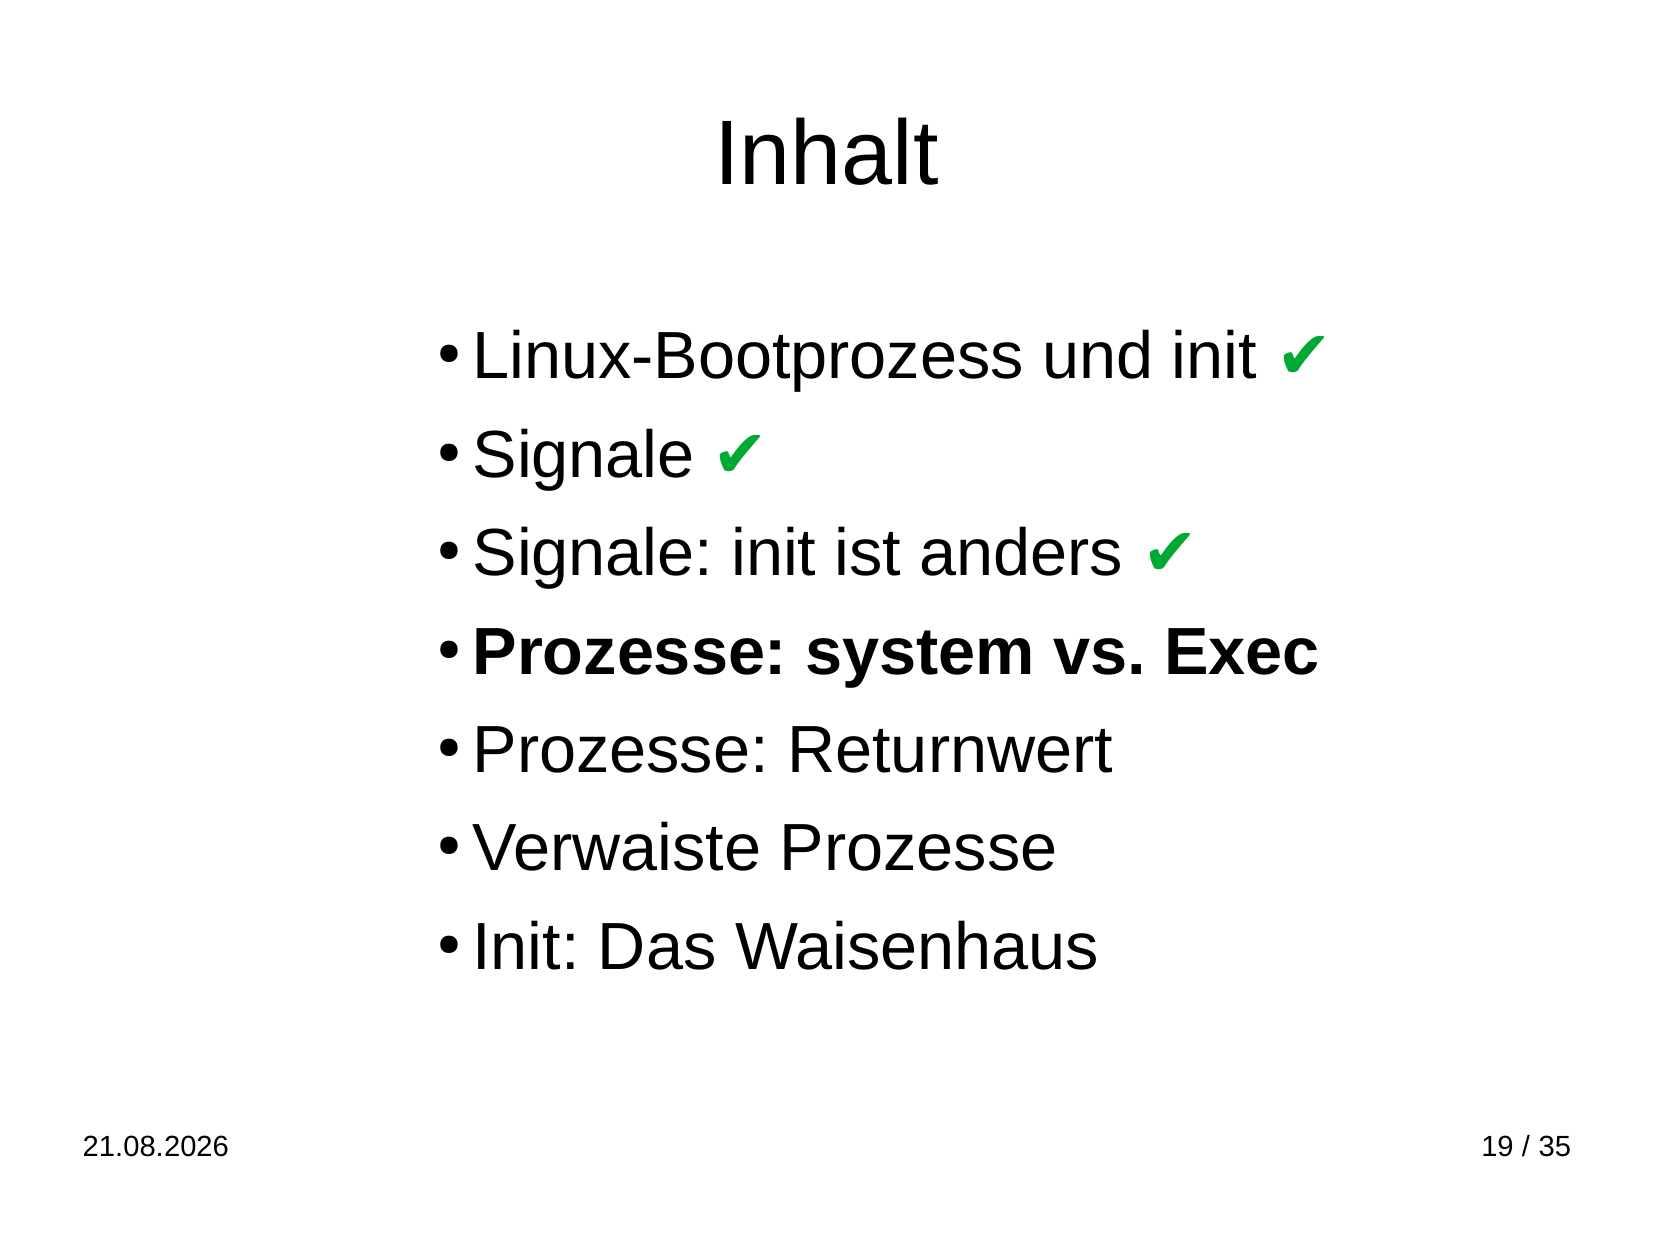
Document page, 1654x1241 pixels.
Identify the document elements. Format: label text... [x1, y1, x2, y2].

subtitle Linux-Bootprozess und init ✔ Signale ✔ Signale: init ist anders ✔ Prozesse: system vs. Exec Prozesse: Returnwert Verwaiste Prozesse Init: Das Waisenhaus [437, 266, 1359, 1134]
title Inhalt [82, 49, 1571, 257]
